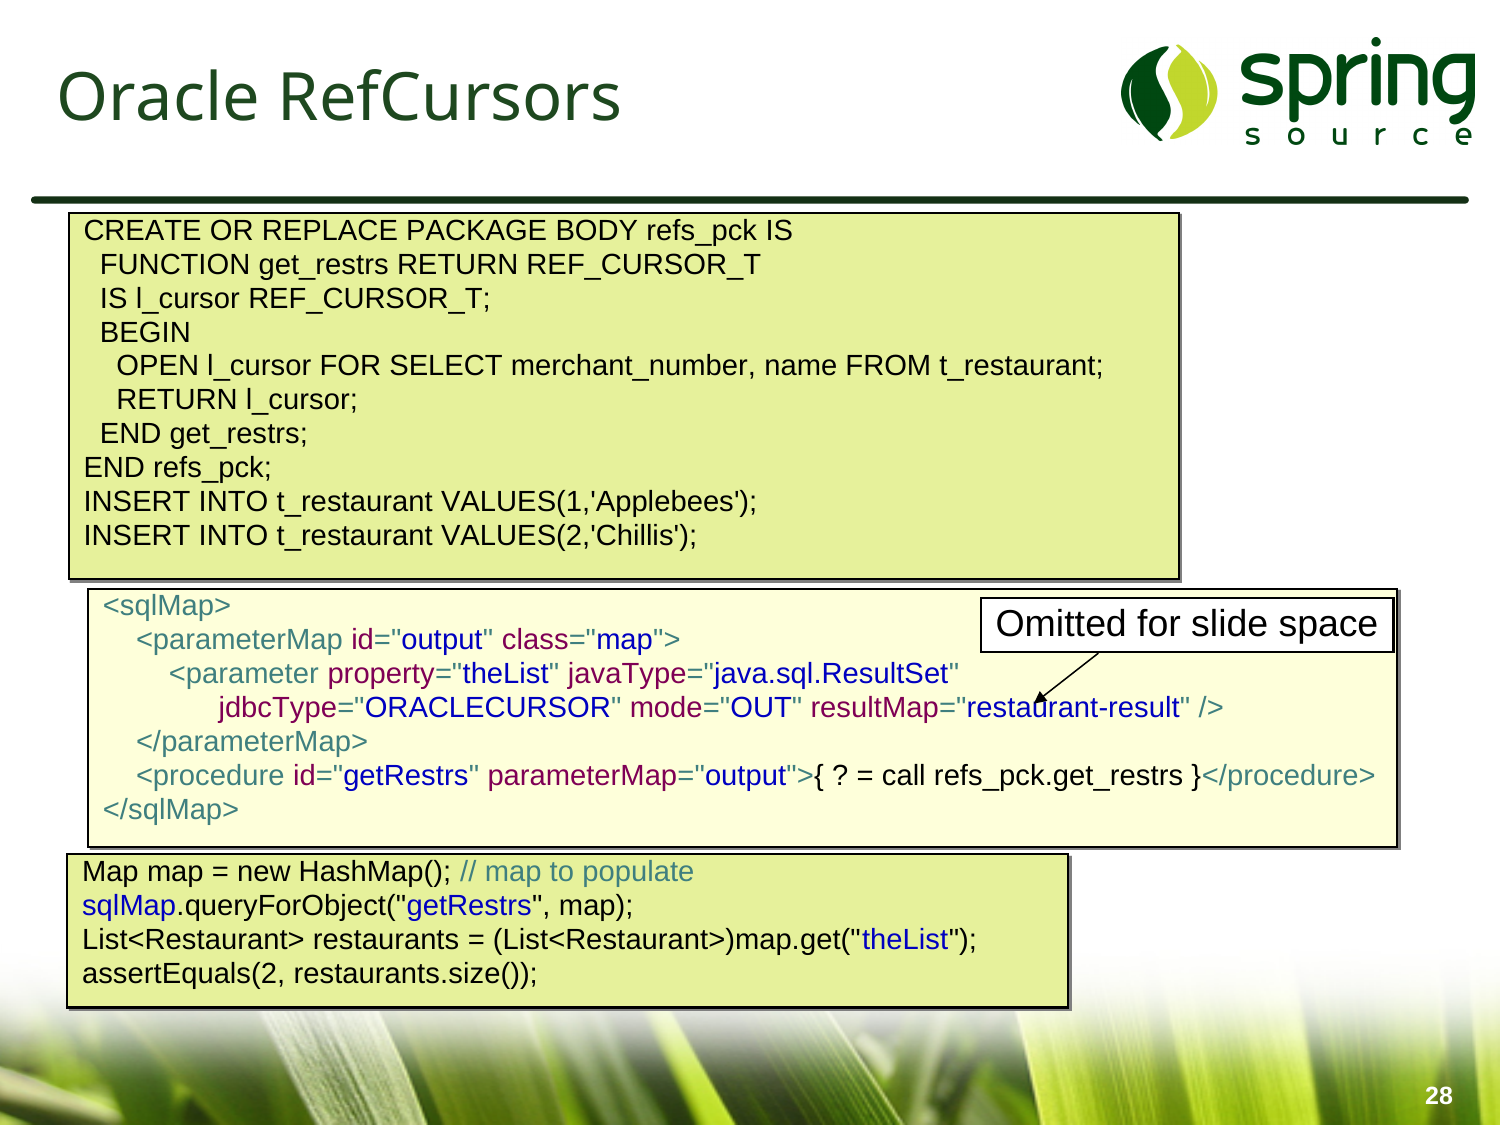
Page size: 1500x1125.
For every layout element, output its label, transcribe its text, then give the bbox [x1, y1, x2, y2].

title Oracle RefCursors [56, 7, 1089, 183]
picture [1121, 37, 1475, 145]
picture [0, 944, 1500, 1125]
text_box <sqlMap> <parameterMap id="output" class="map"> <parameter property="theList" javaType="java.sql.ResultSet" jdbcType="ORACLECURSOR" mode="OUT" resultMap="restaurant-result" /> </parameterMap> <procedure id="getRestrs" parameterMap="output">{ ? = call refs_pck.get_restrs }</procedure> </sqlMap> [88, 588, 1398, 847]
text_box CREATE OR REPLACE PACKAGE BODY refs_pck IS FUNCTION get_restrs RETURN REF_CURSOR_T IS l_cursor REF_CURSOR_T; BEGIN OPEN l_cursor FOR SELECT merchant_number, name FROM t_restaurant; RETURN l_cursor; END get_restrs; END refs_pck; INSERT INTO t_restaurant VALUES(1,'Applebees'); INSERT INTO t_restaurant VALUES(2,'Chillis'); [68, 213, 1179, 579]
text_box Omitted for slide space [980, 597, 1394, 653]
text_box Map map = new HashMap(); // map to populate sqlMap.queryForObject("getRestrs", map); List<Restaurant> restaurants = (List<Restaurant>)map.get("theList"); assertEquals(2, restaurants.size()); [67, 854, 1069, 1008]
